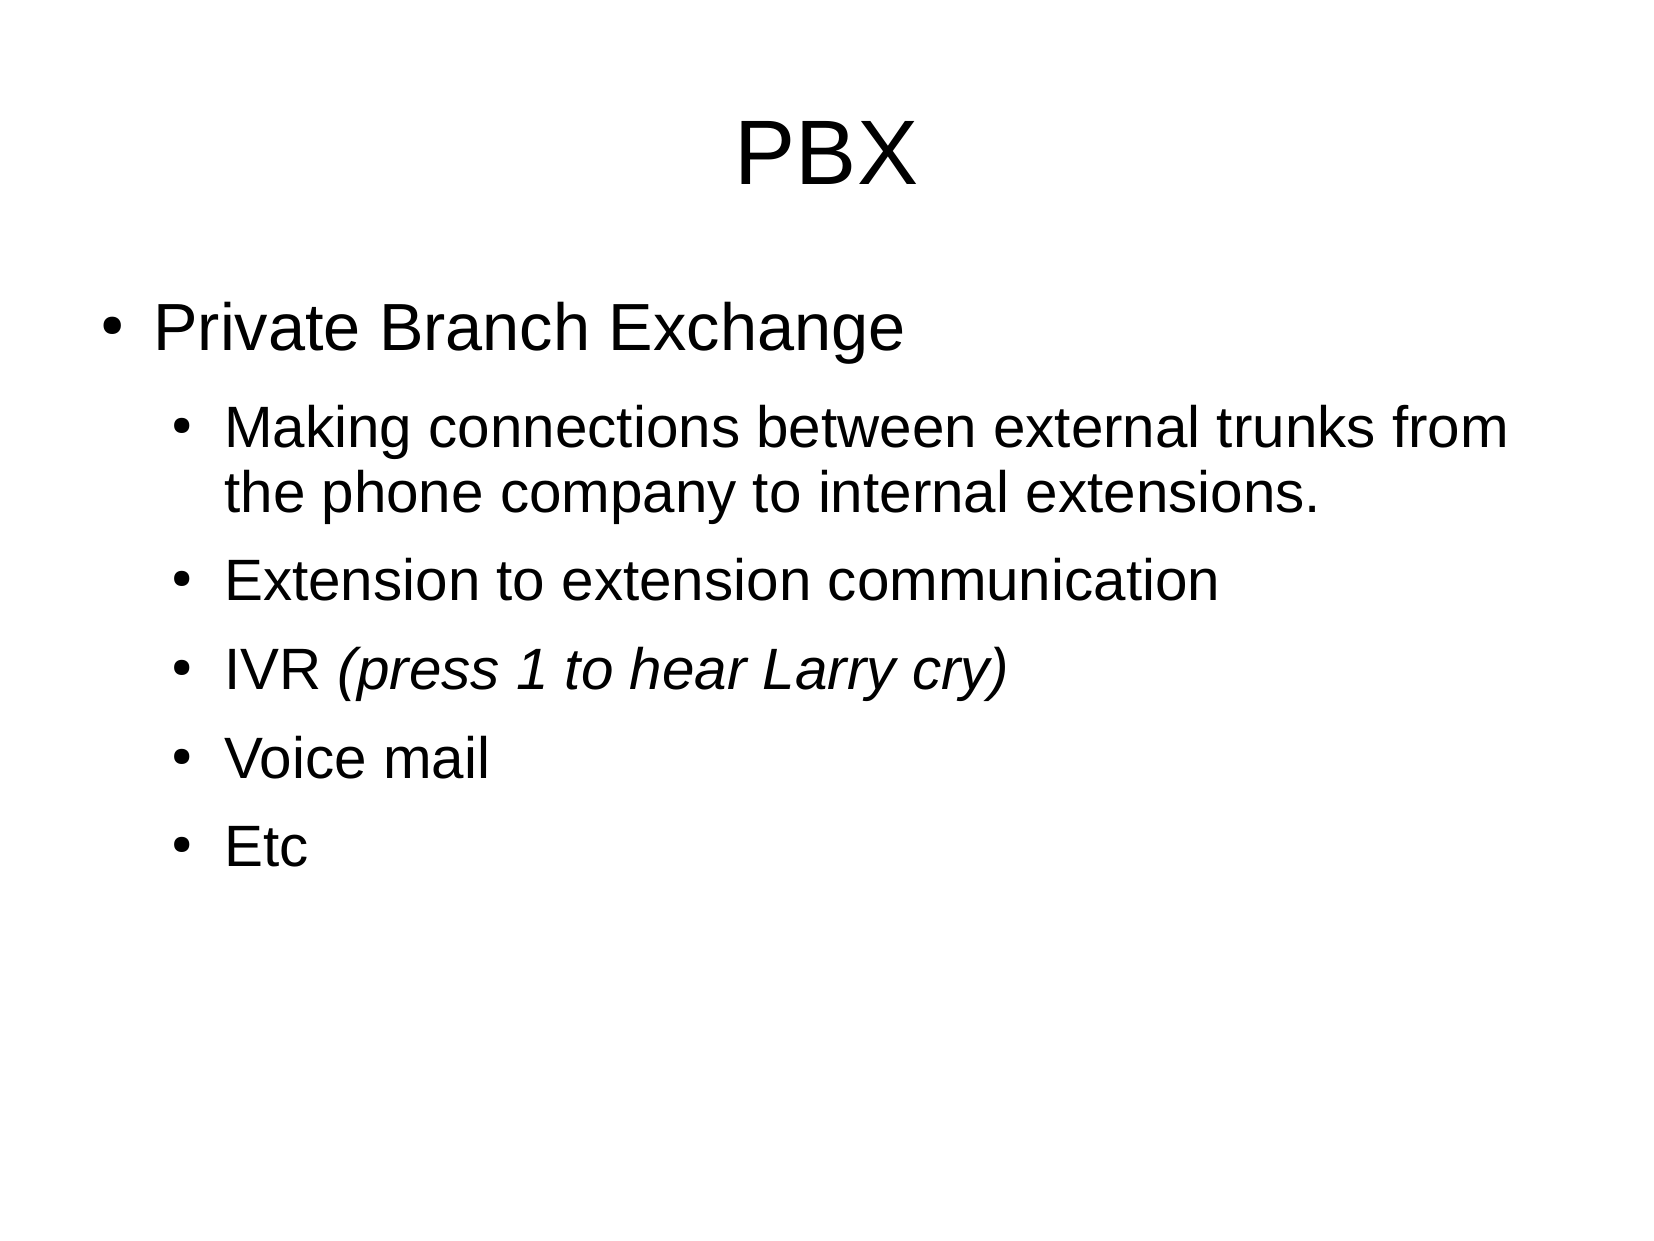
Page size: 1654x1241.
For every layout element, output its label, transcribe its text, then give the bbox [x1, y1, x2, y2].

list Private Branch Exchange Making connections between external trunks from the phone company to internal extensions. Extension to extension communication IVR (press 1 to hear Larry cry) Voice mail Etc [82, 290, 1571, 1109]
title PBX [82, 56, 1571, 250]
